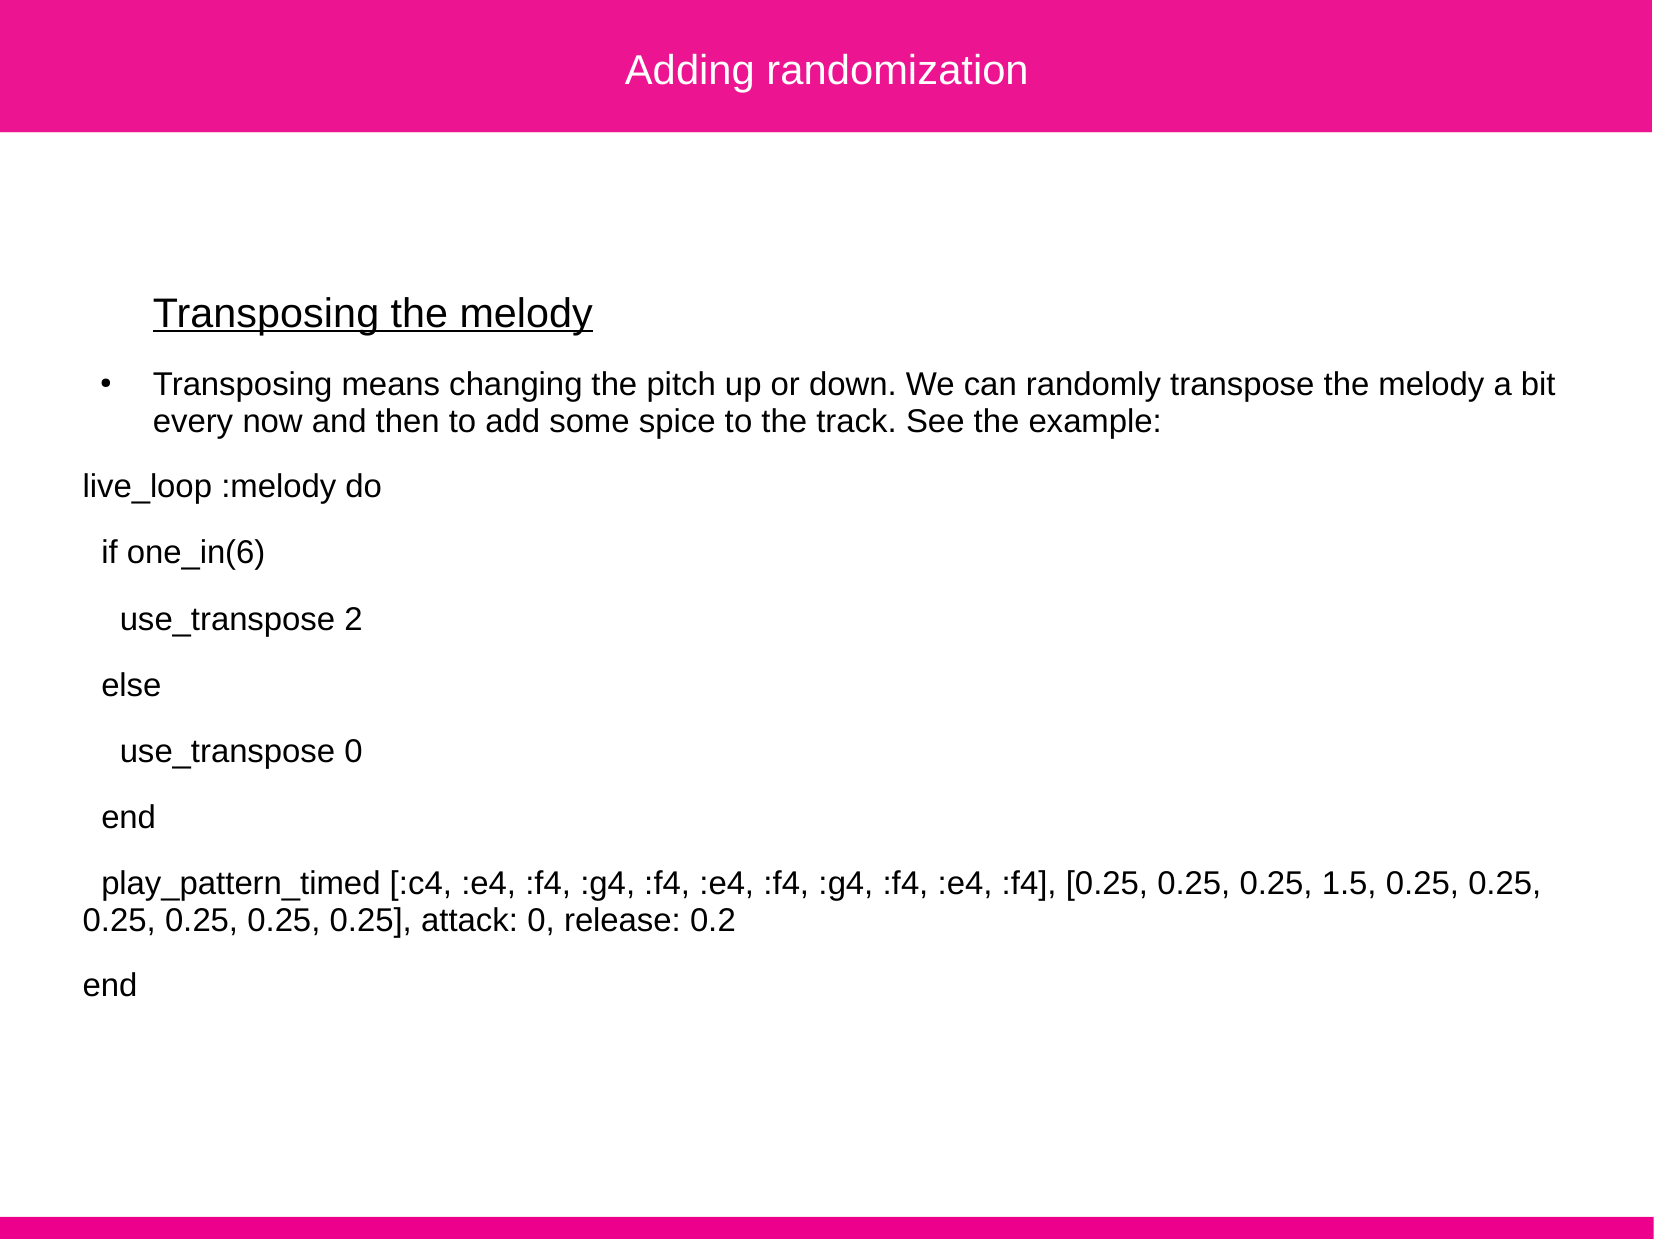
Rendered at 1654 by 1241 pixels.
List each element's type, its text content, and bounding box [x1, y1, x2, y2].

title Adding randomization [82, 46, 1572, 94]
picture [0, 0, 1654, 1241]
list Transposing the melody Transposing means changing the pitch up or down. We can randomly transpose the melody a bit every now and then to add some spice to the track. See the example: live_loop :melody do if one_in(6) use_transpose 2 else use_transpose 0 end play_pattern_timed [:c4, :e4, :f4, :g4, :f4, :e4, :f4, :g4, :f4, :e4, :f4], [0.25, 0.25, 0.25, 1.5, 0.25, 0.25, 0.25, 0.25, 0.25, 0.25], attack: 0, release: 0.2 end [82, 290, 1571, 1010]
